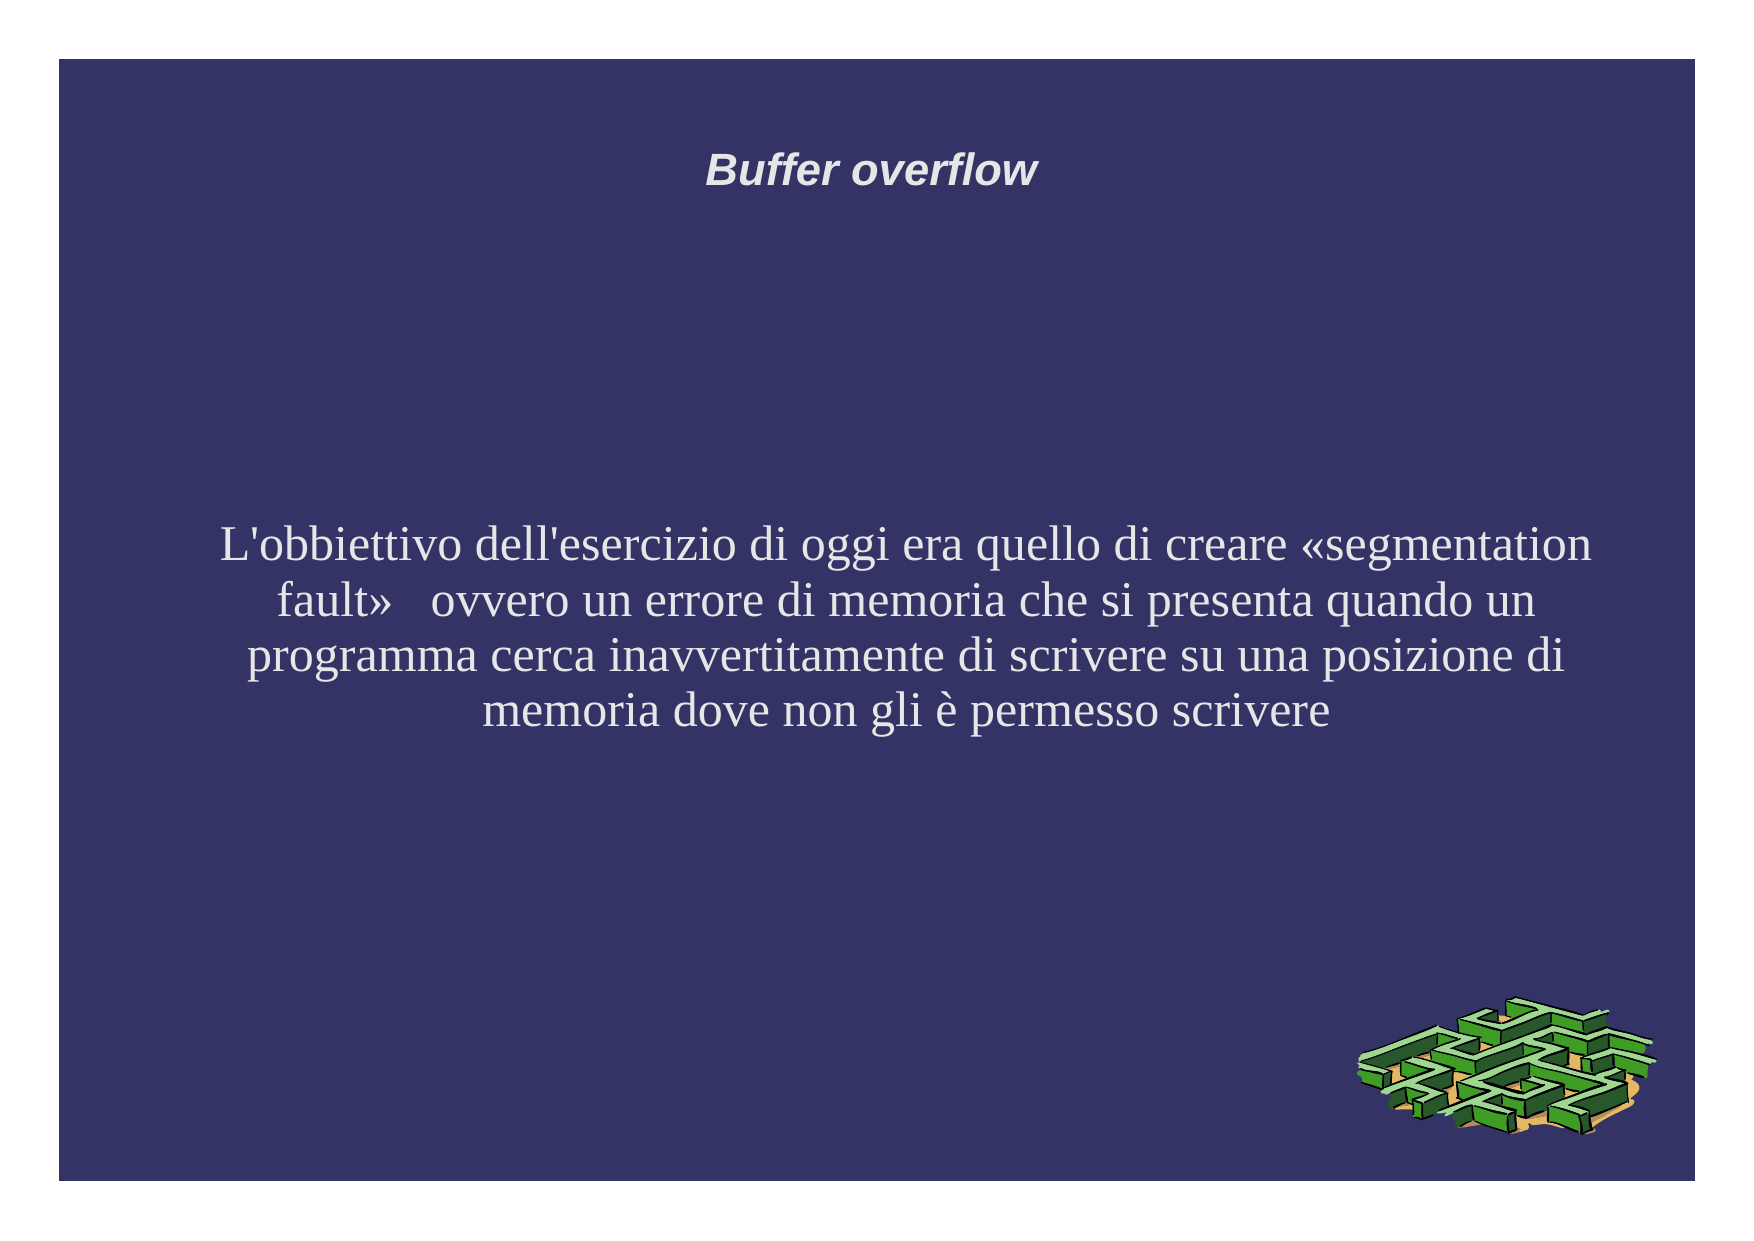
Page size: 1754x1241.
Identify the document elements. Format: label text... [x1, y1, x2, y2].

title Buffer overflow [179, 76, 1577, 264]
subtitle L'obbiettivo dell'esercizio di oggi era quello di creare «segmentation fault» ovvero un errore di memoria che si presenta quando un programma cerca inavvertitamente di scrivere su una posizione di memoria dove non gli è permesso scrivere [218, 273, 1595, 981]
